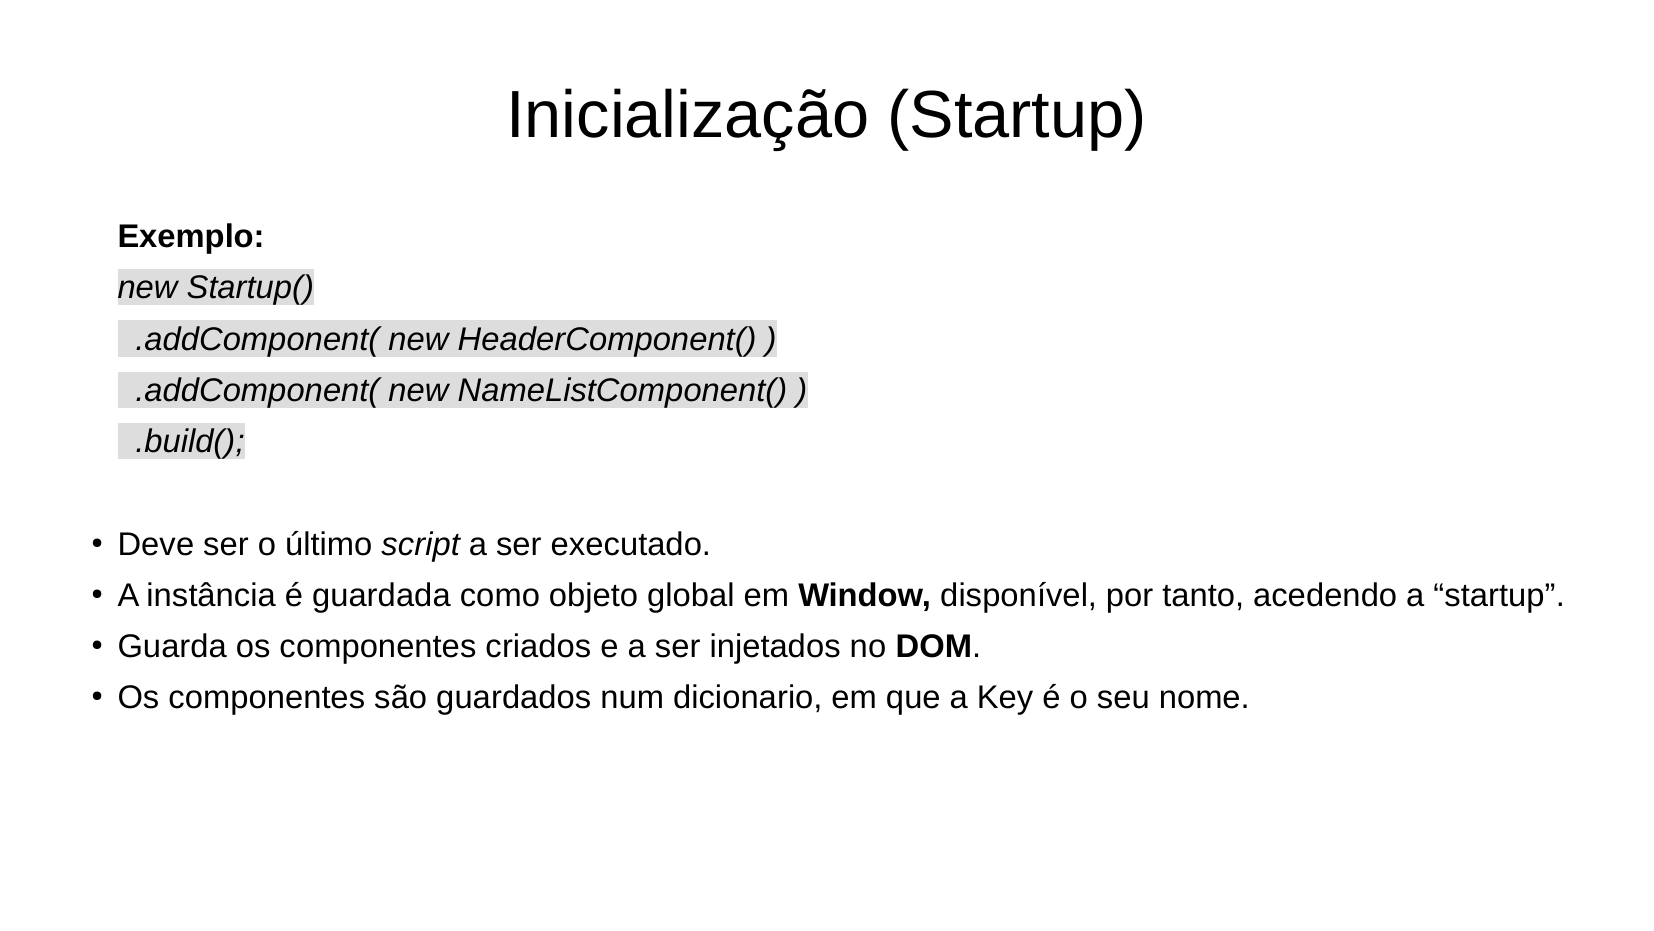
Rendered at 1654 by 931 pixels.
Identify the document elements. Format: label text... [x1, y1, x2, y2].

title Inicialização (Startup) [82, 37, 1571, 193]
list Exemplo: new Startup() .addComponent( new HeaderComponent() ) .addComponent( new NameListComponent() ) .build(); Deve ser o último script a ser executado. A instância é guardada como objeto global em Window, disponível, por tanto, acedendo a “startup”. Guarda os componentes criados e a ser injetados no DOM. Os componentes são guardados num dicionario, em que a Key é o seu nome. [82, 217, 1571, 758]
